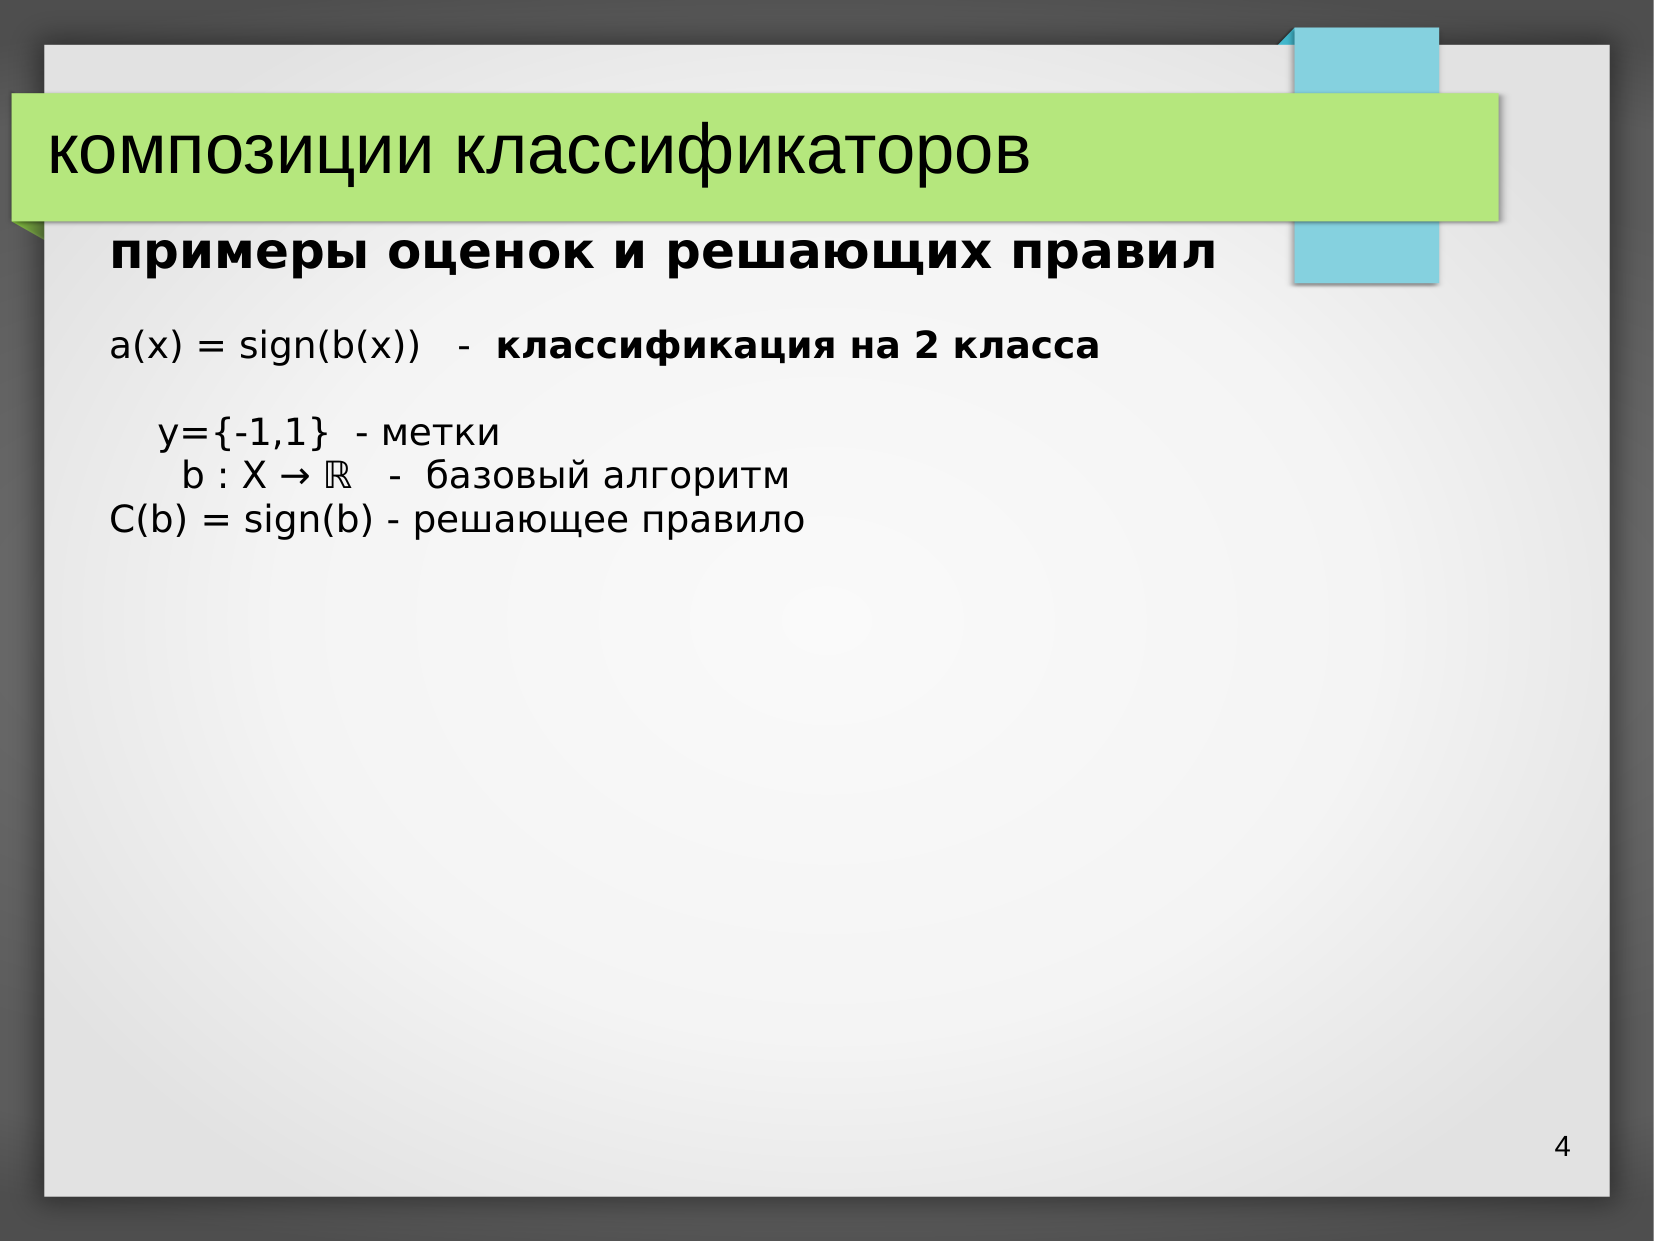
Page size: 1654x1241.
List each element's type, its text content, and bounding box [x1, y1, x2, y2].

picture [0, 0, 1654, 1241]
title композиции классификаторов [47, 109, 1501, 189]
text_box примеры оценок и решающих правил a(x) = sign(b(x)) - классификация на 2 класса y={-1,1} - метки b : X → ℝ - базовый алгоритм C(b) = sign(b) - решающее правило [94, 214, 1453, 556]
